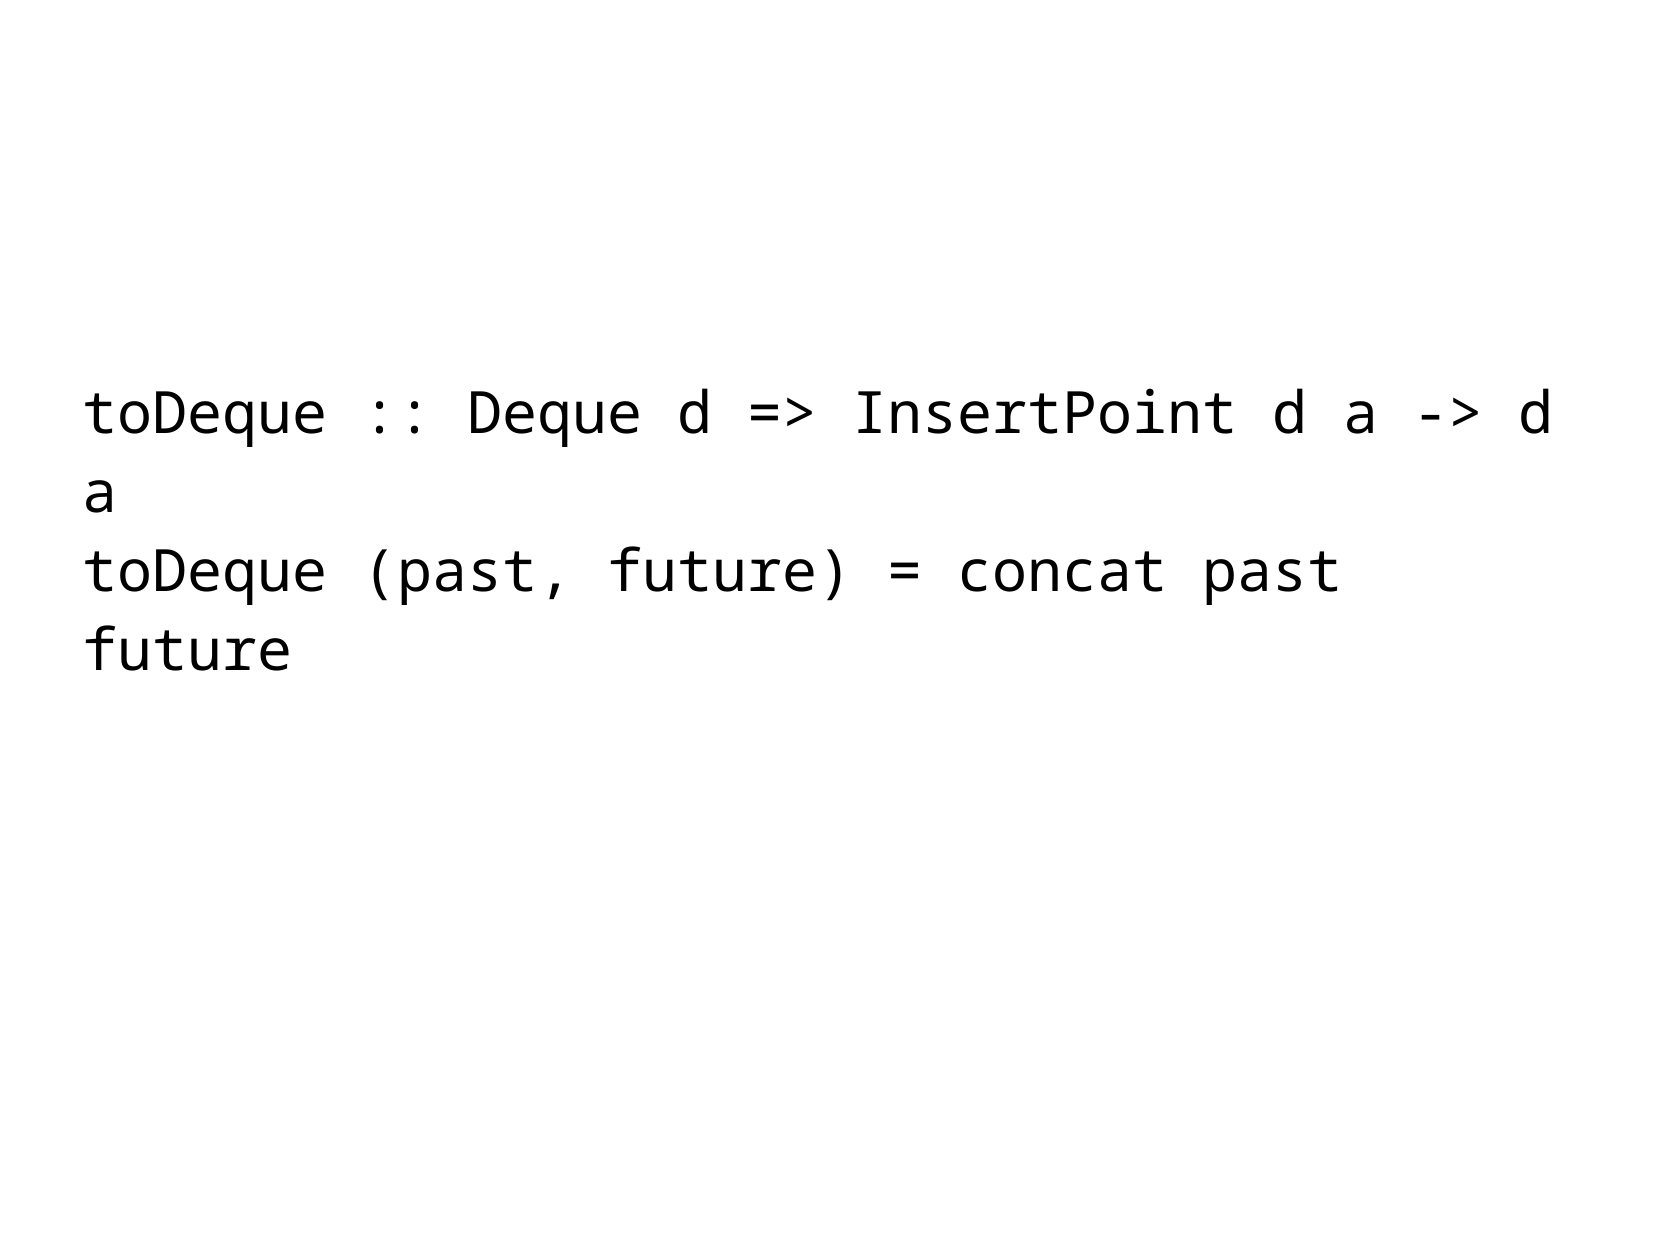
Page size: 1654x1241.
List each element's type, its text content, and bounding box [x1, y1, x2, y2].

subtitle toDeque :: Deque d => InsertPoint d a -> d a toDeque (past, future) = concat past future [82, 49, 1571, 1010]
